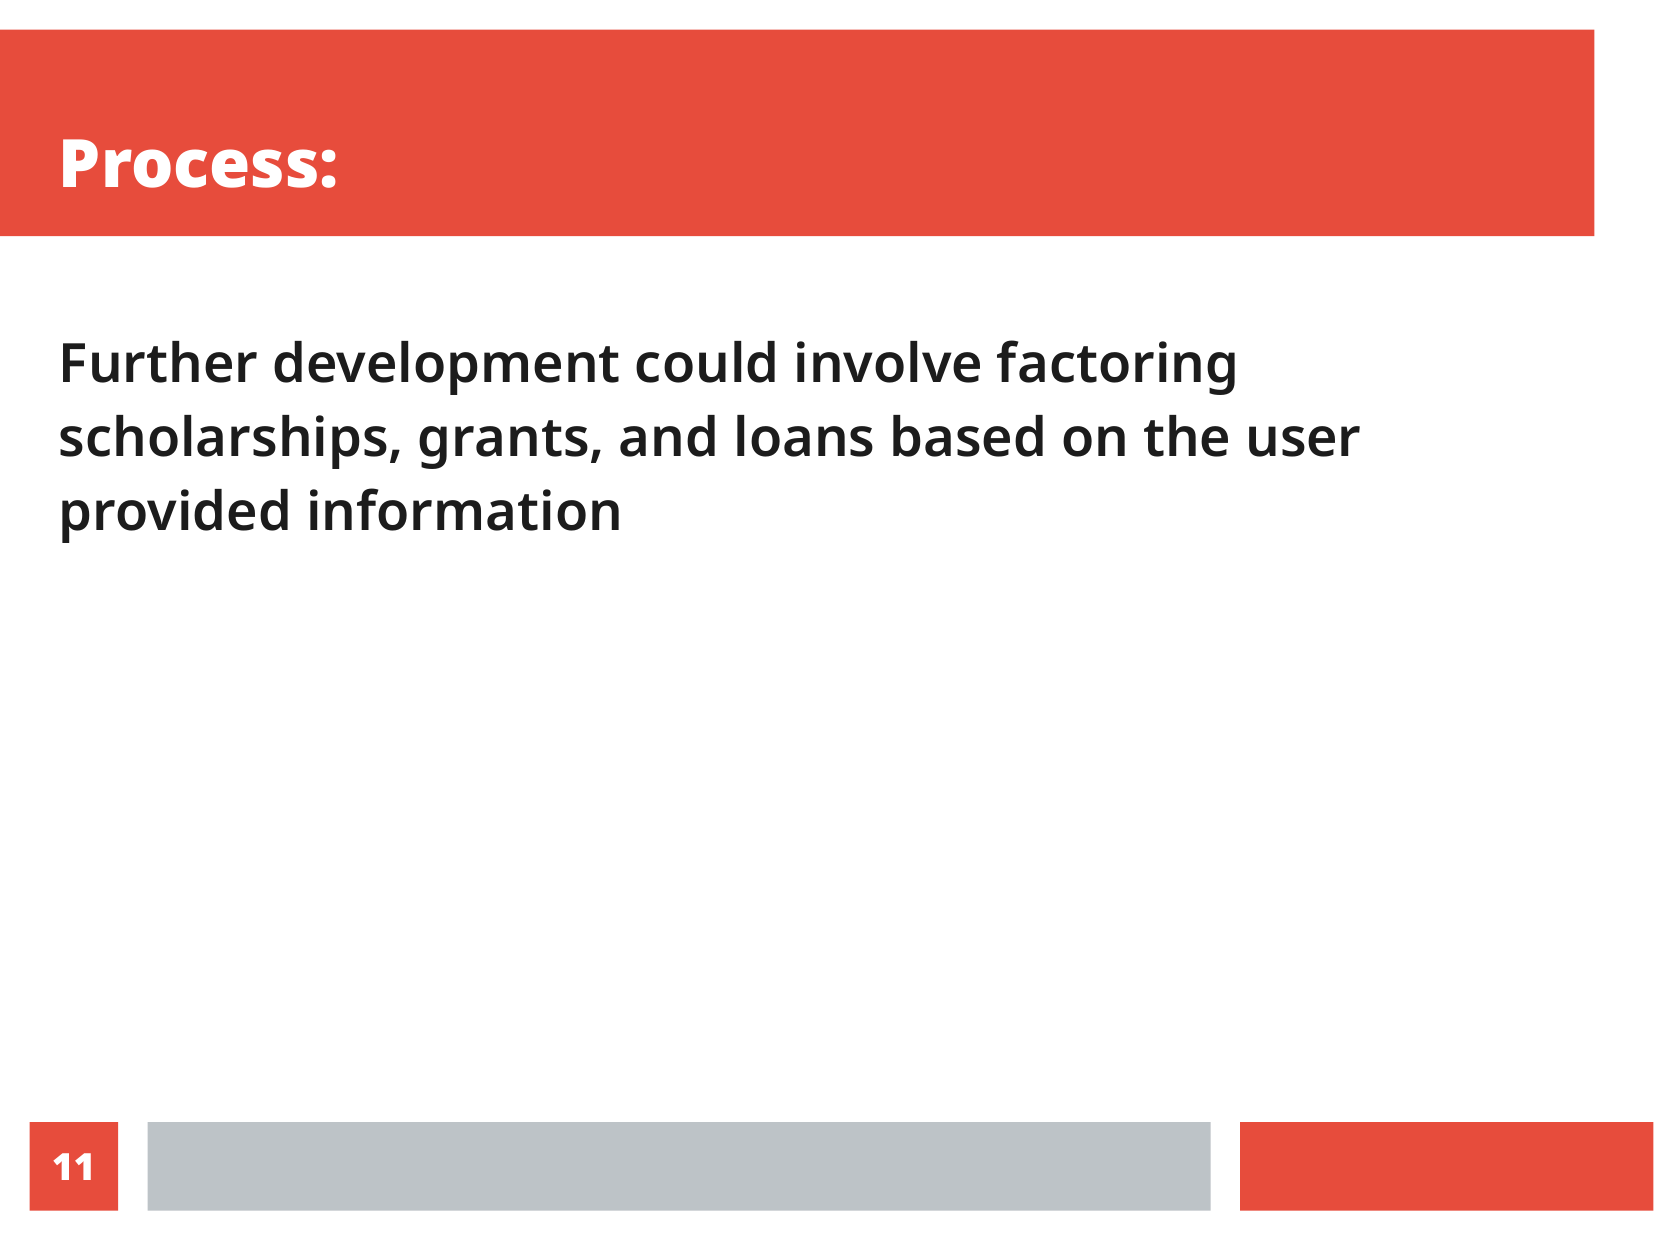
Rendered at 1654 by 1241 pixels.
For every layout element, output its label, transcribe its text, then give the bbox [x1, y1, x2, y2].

list Further development could involve factoring scholarships, grants, and loans based on the user provided information [59, 324, 1565, 1093]
title Process: [59, 59, 1595, 207]
